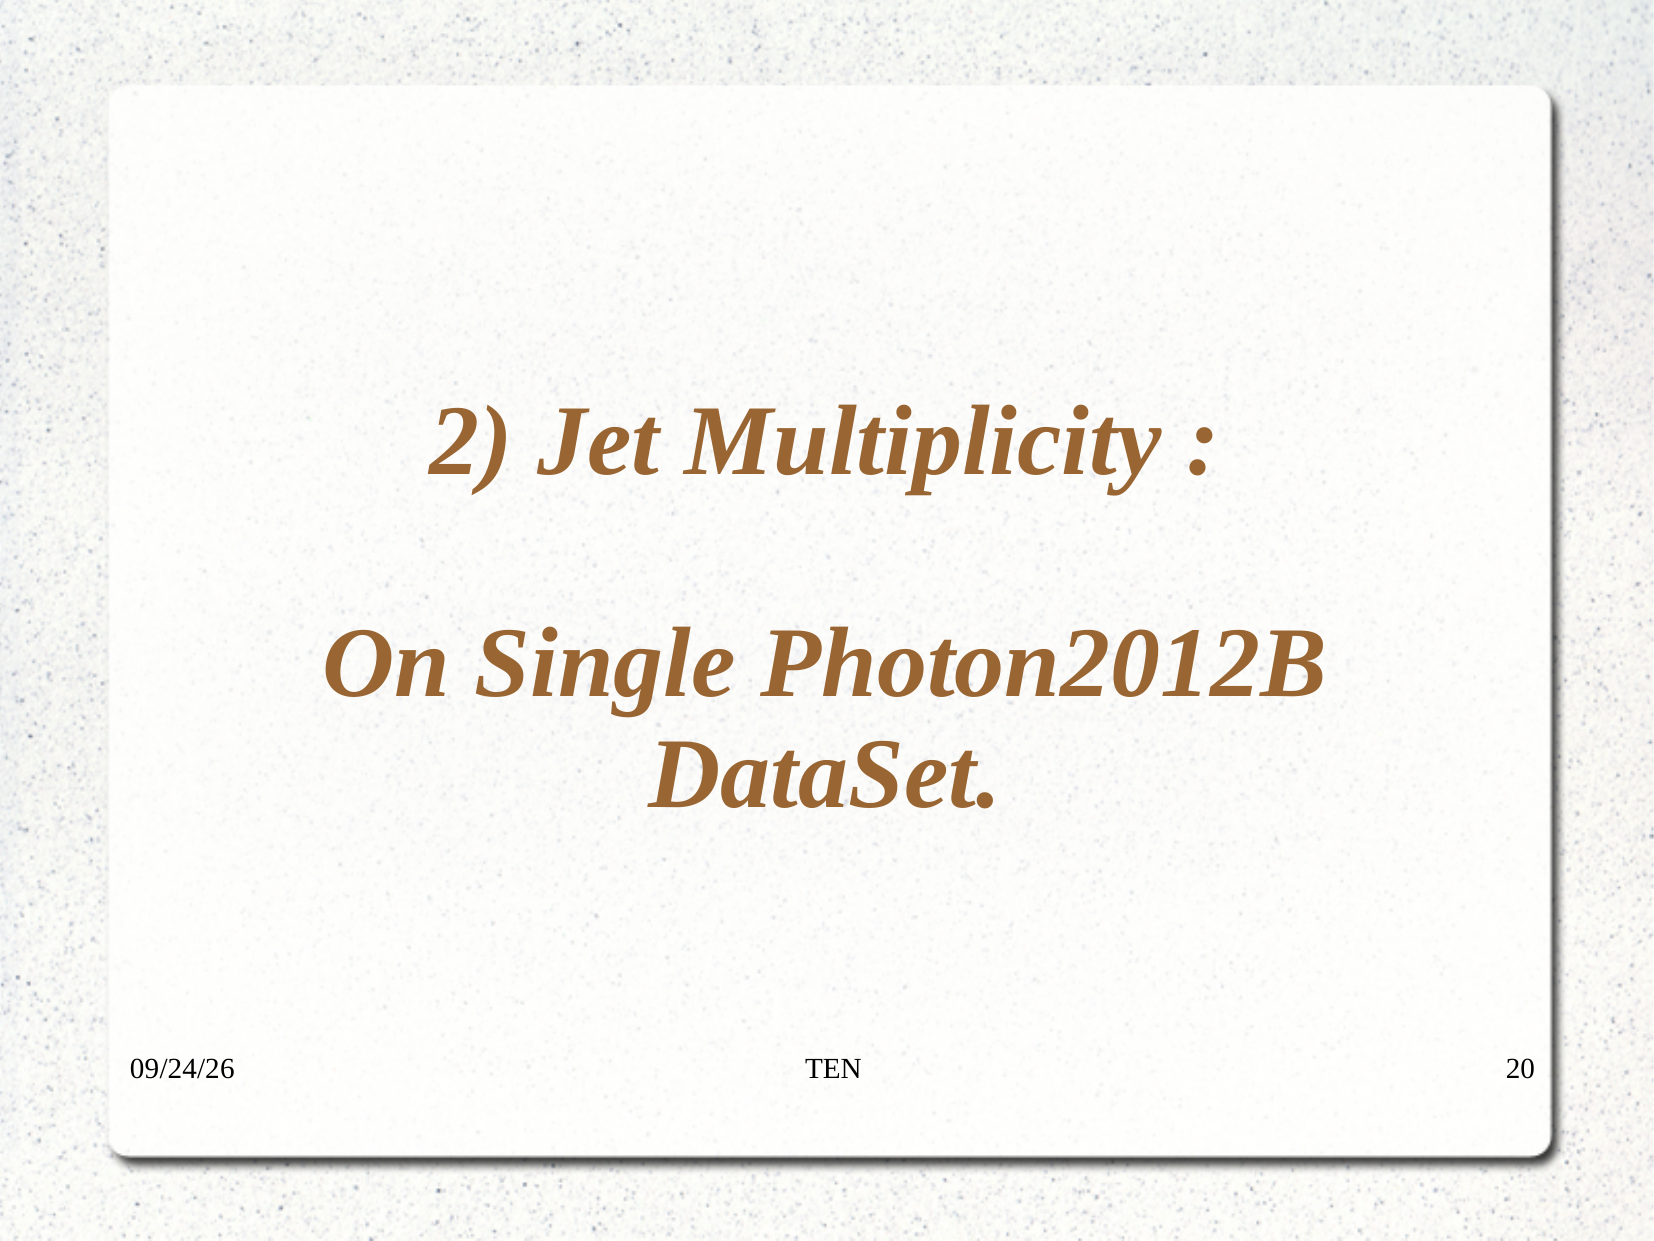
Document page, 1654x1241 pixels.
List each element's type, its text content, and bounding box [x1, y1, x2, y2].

title 2) Jet Multiplicity : On Single Photon2012B DataSet. [210, 315, 1441, 901]
picture [0, 0, 1654, 1241]
